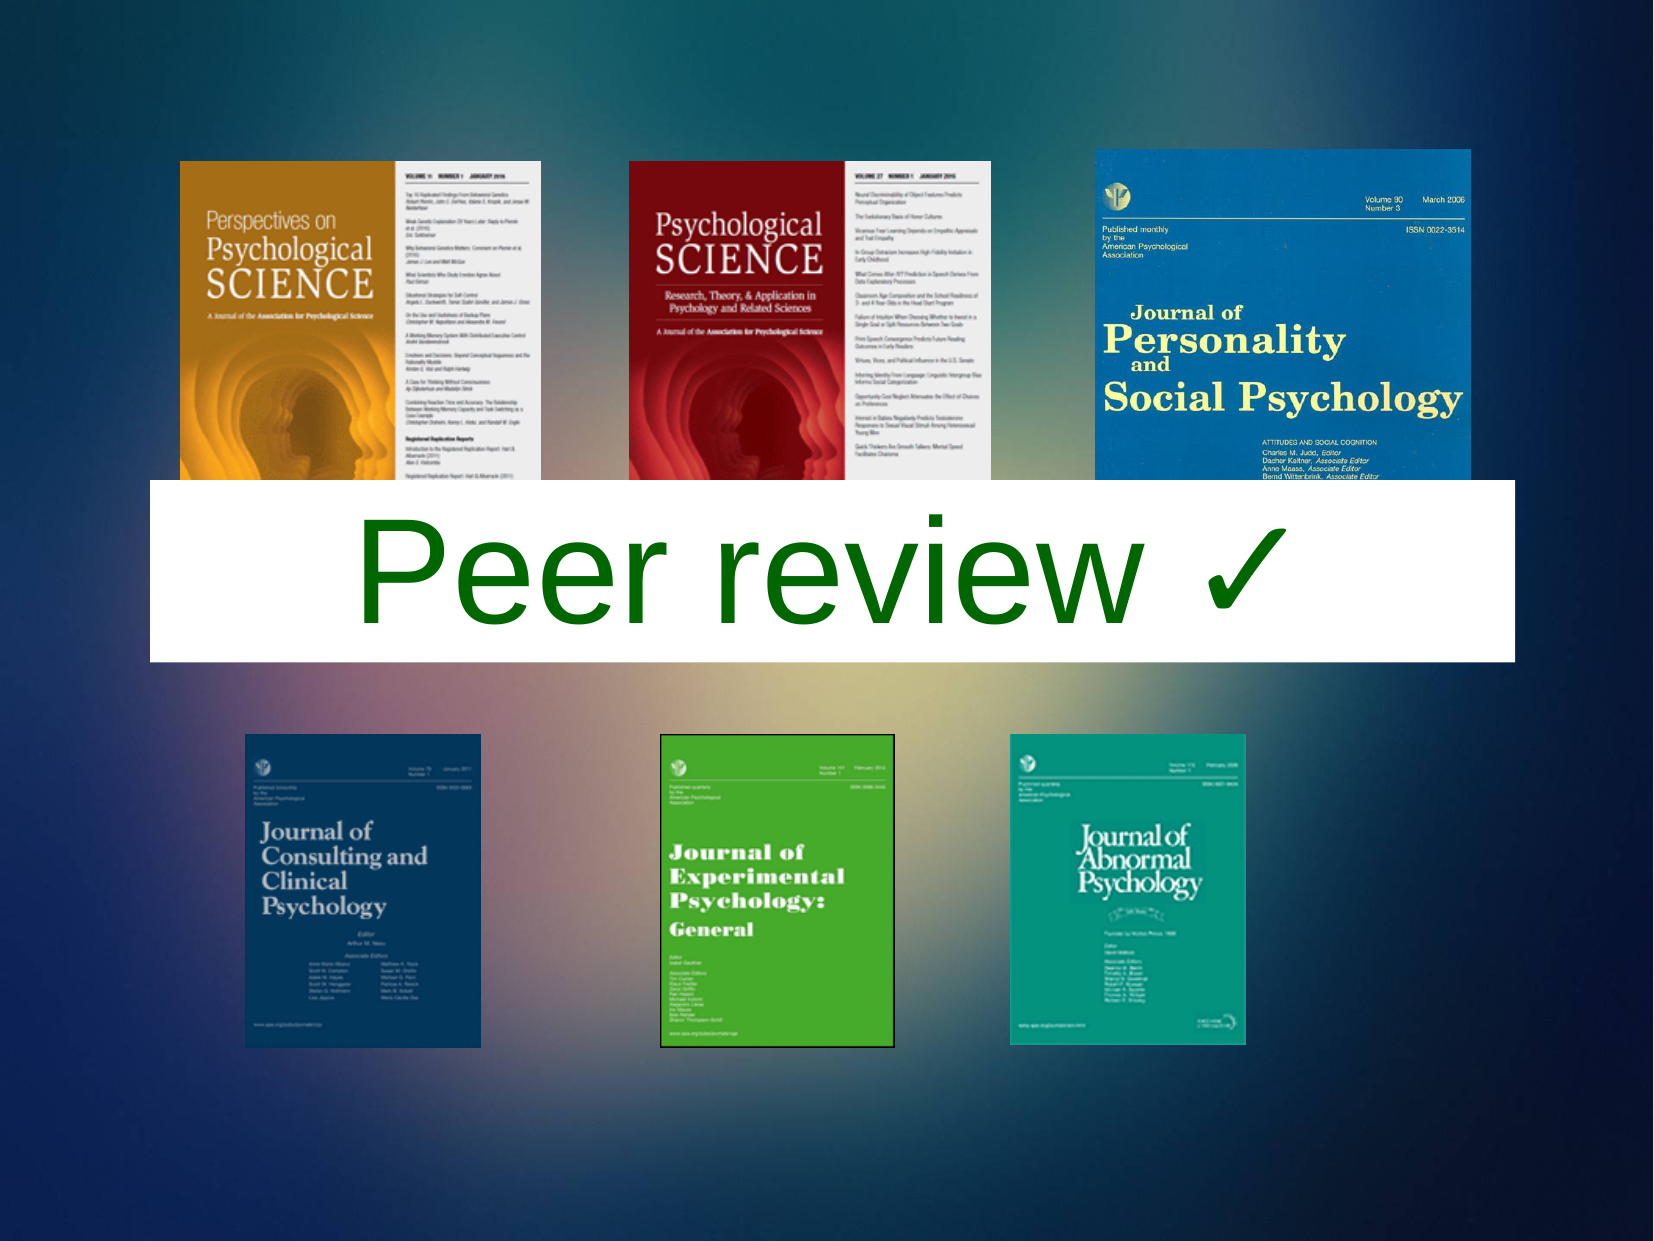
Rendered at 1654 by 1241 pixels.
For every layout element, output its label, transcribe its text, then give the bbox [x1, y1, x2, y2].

picture [0, 0, 1654, 1241]
text_box Peer review ✓ [150, 480, 1516, 663]
